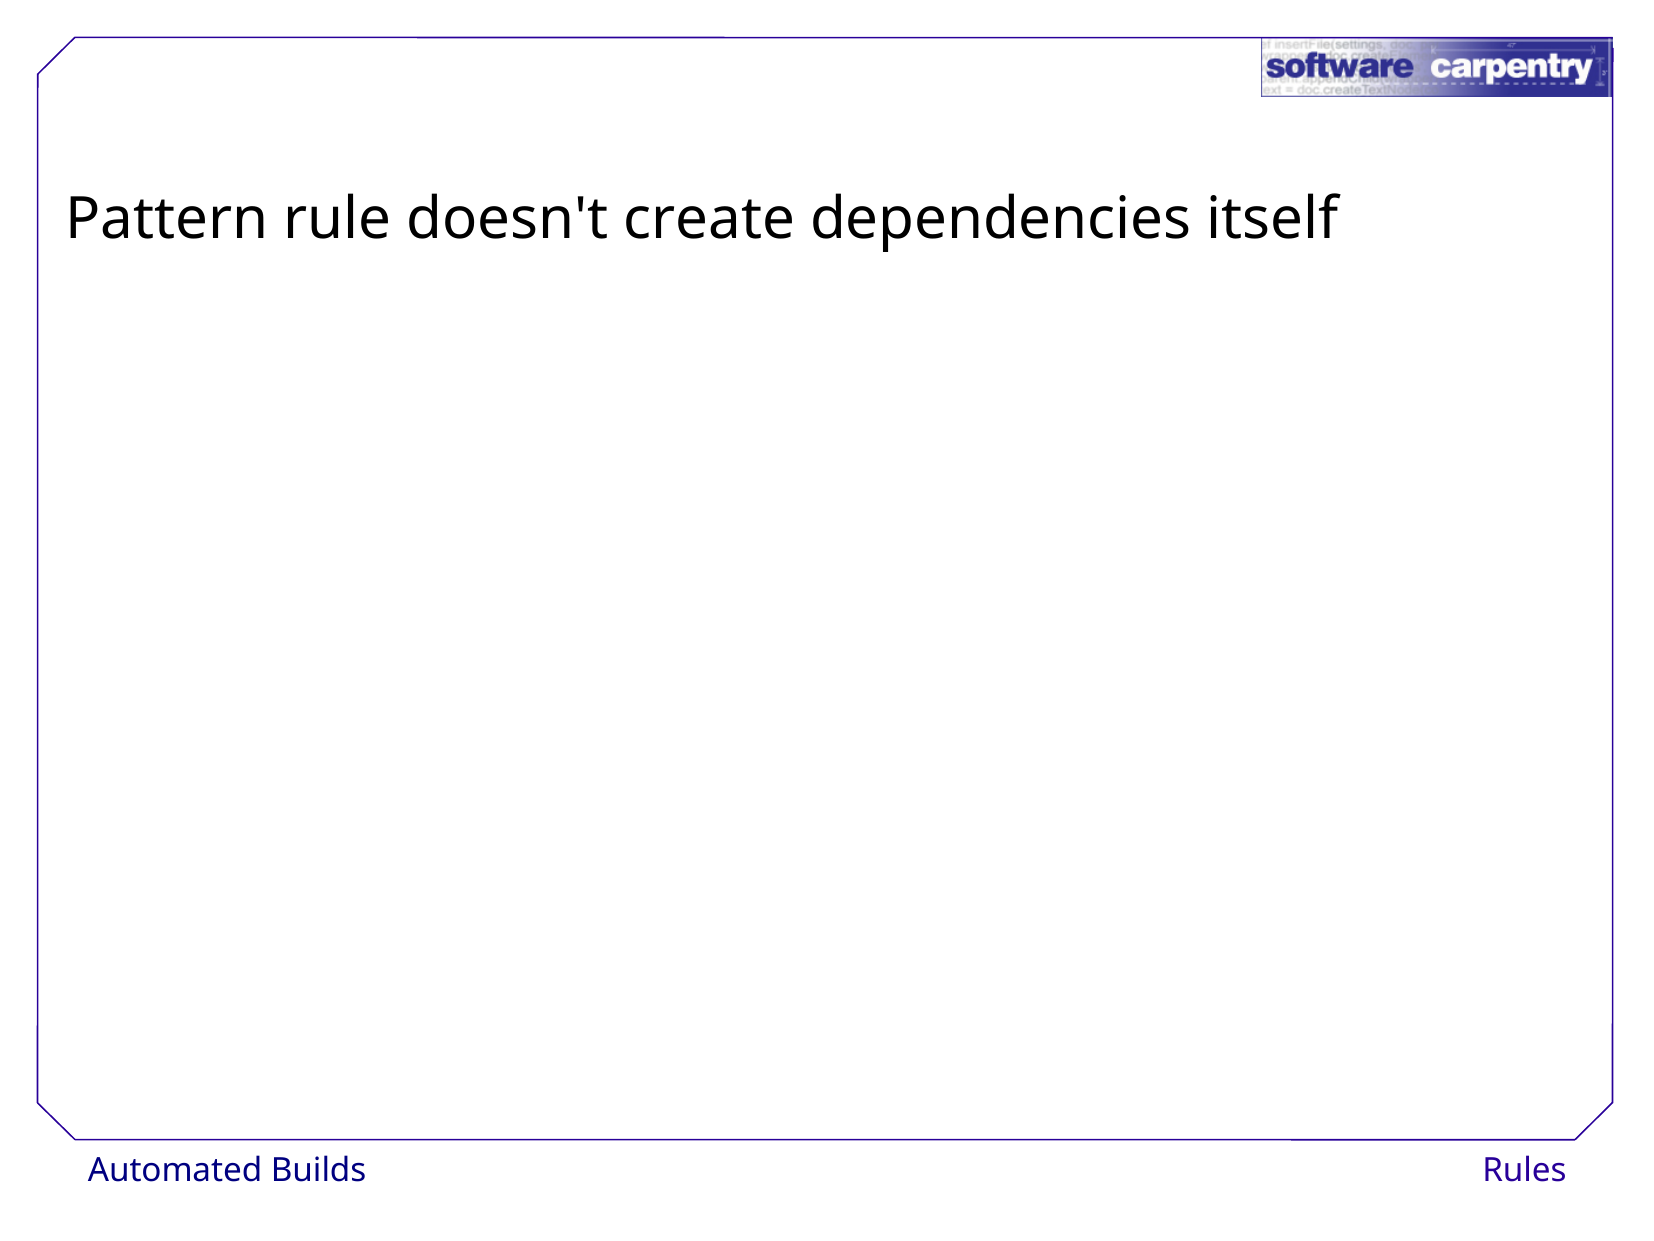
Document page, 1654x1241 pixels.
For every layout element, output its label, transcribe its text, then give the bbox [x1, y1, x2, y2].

picture [1261, 39, 1613, 97]
text_box Pattern rule doesn't create dependencies itself [50, 138, 1504, 259]
